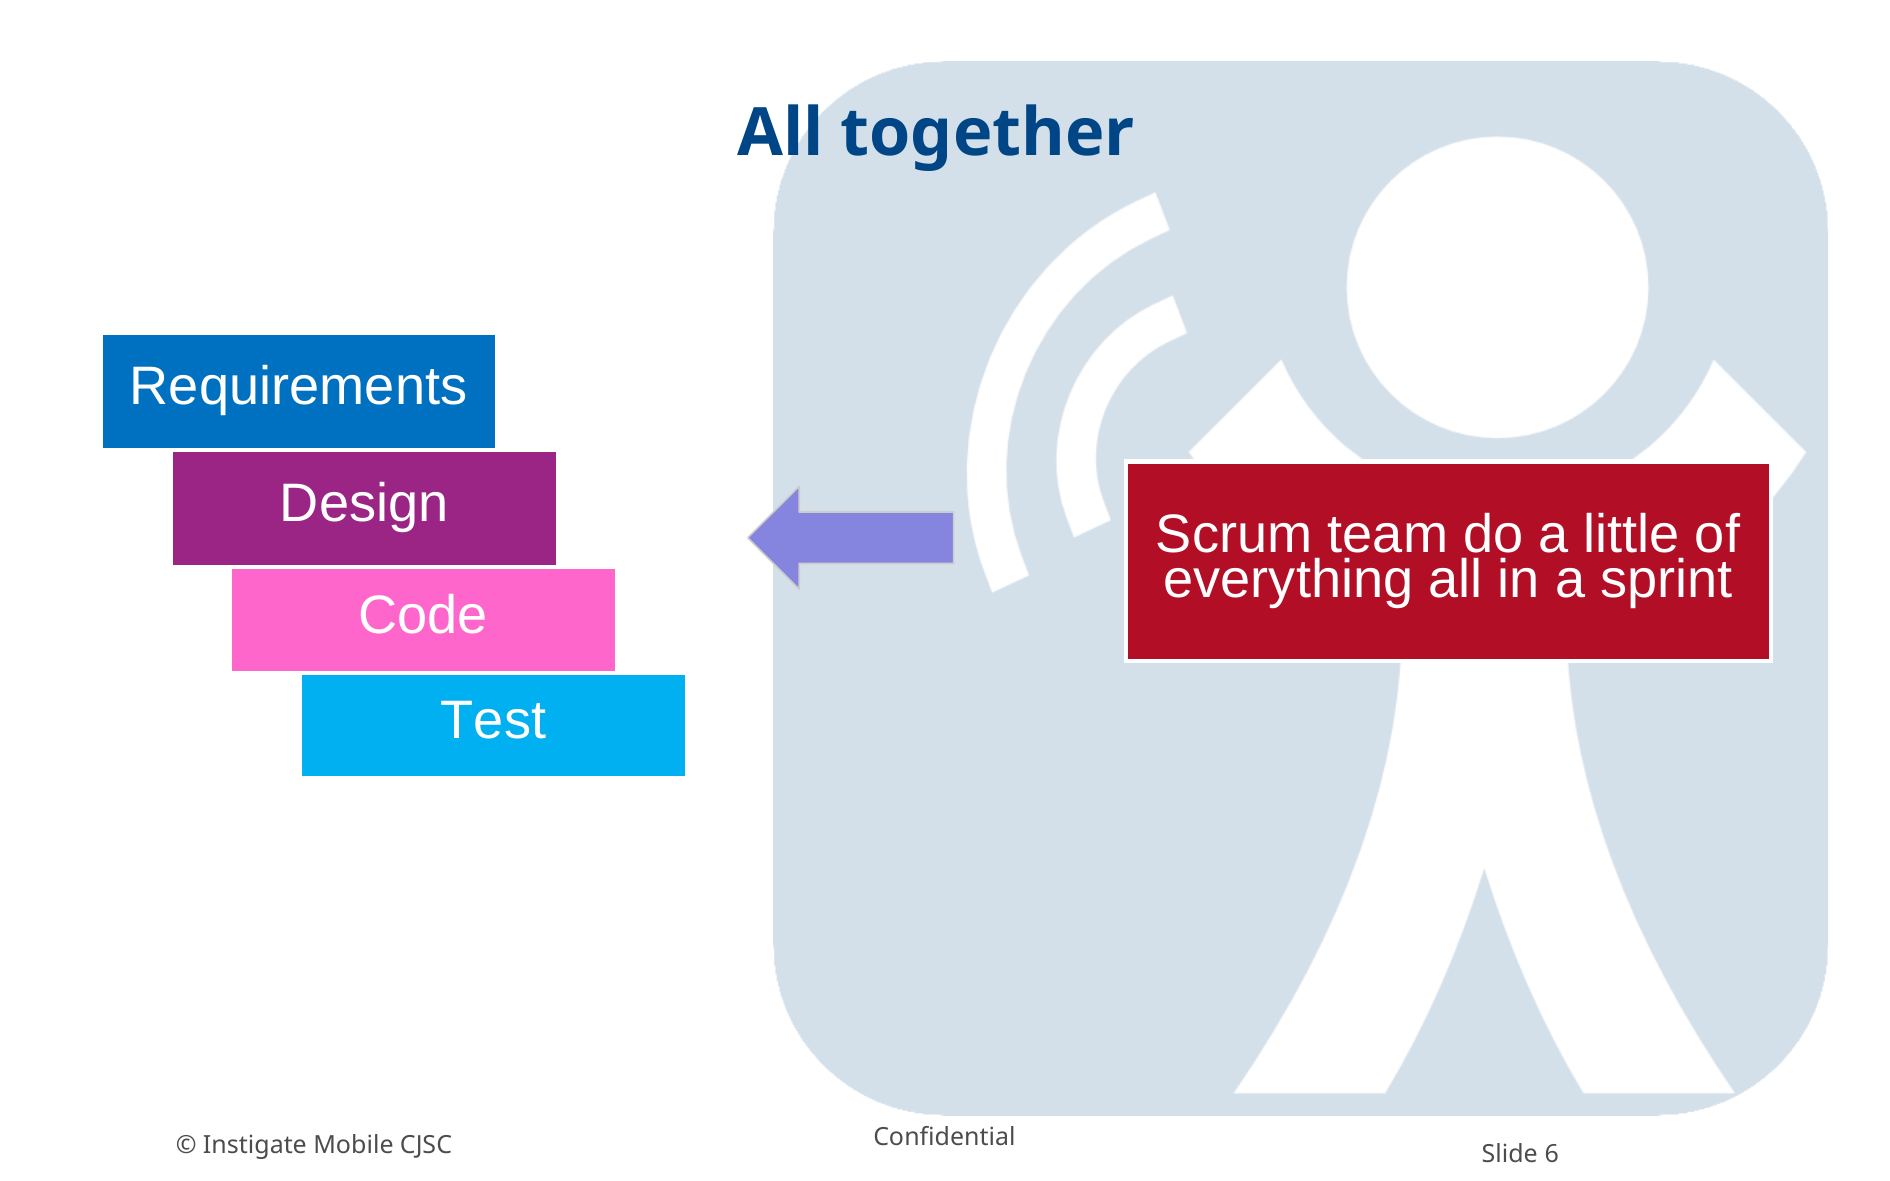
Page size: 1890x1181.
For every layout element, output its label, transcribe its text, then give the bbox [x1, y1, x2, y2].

text_box All together [96, 47, 1794, 217]
text_box Test [300, 672, 687, 779]
picture [773, 61, 1829, 1116]
text_box Confidential [646, 1128, 1243, 1172]
text_box Requirements [101, 332, 498, 450]
text_box Scrum team do a little of everything all in a sprint [1126, 461, 1771, 662]
text_box [95, 228, 1795, 914]
text_box Design [171, 449, 559, 567]
text_box Code [229, 566, 617, 673]
